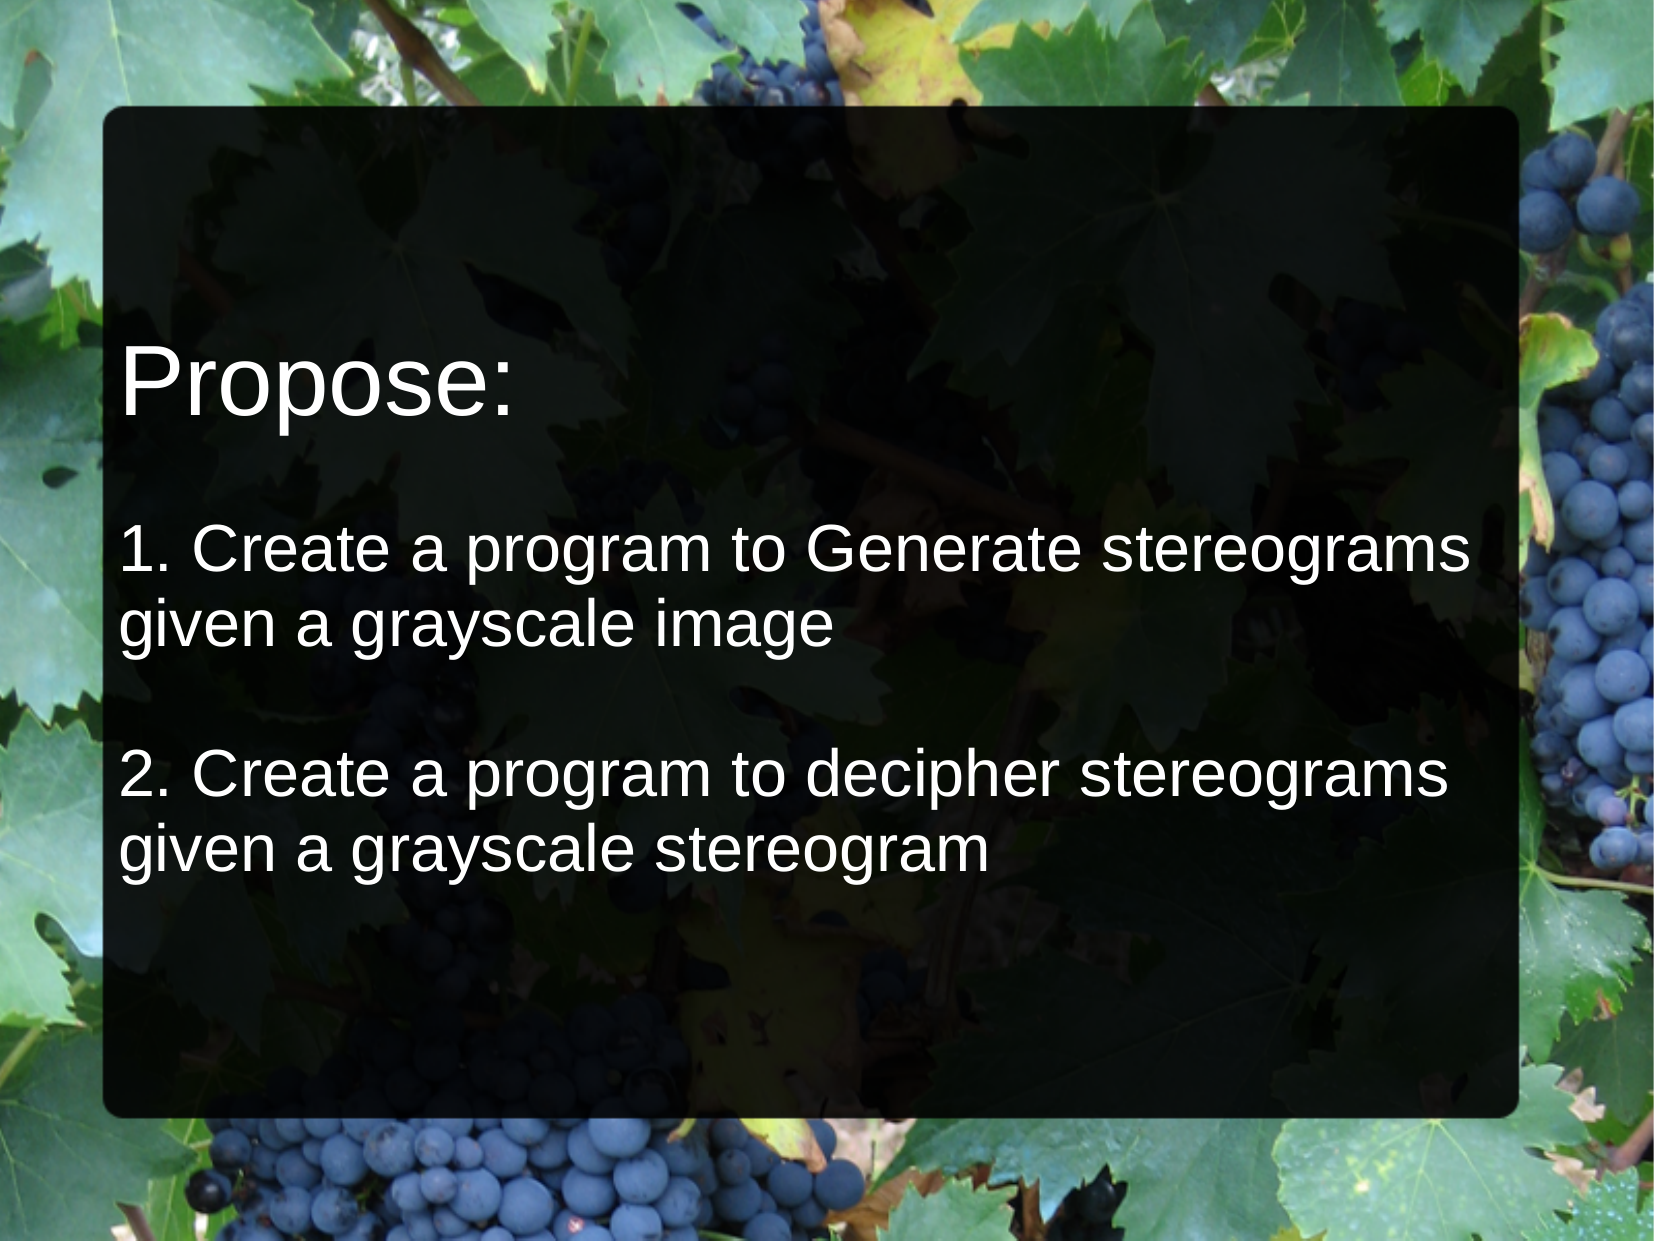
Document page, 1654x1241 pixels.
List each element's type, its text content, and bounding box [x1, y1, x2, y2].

picture [0, 0, 1654, 1241]
subtitle Propose: 1. Create a program to Generate stereograms given a grayscale image 2. Create a program to decipher stereograms given a grayscale stereogram [118, 125, 1506, 1086]
